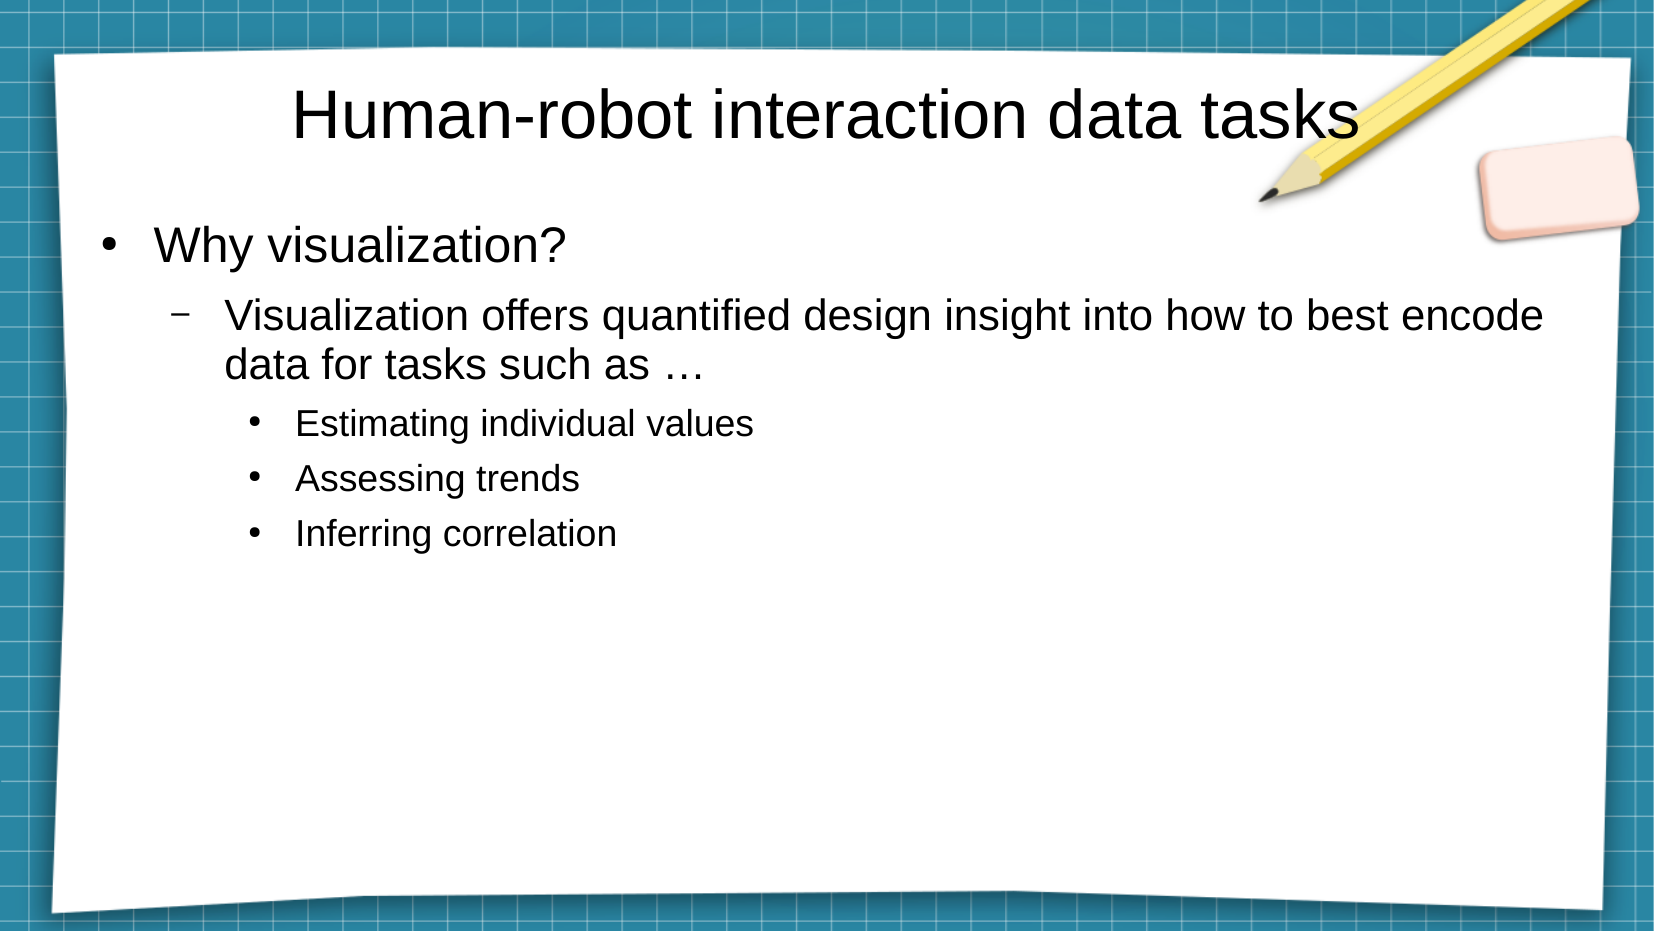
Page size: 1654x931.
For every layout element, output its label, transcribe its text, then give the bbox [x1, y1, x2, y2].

picture [0, 0, 1654, 931]
list Why visualization? Visualization offers quantified design insight into how to best encode data for tasks such as … Estimating individual values Assessing trends Inferring correlation [82, 217, 1571, 758]
title Human-robot interaction data tasks [82, 37, 1571, 193]
